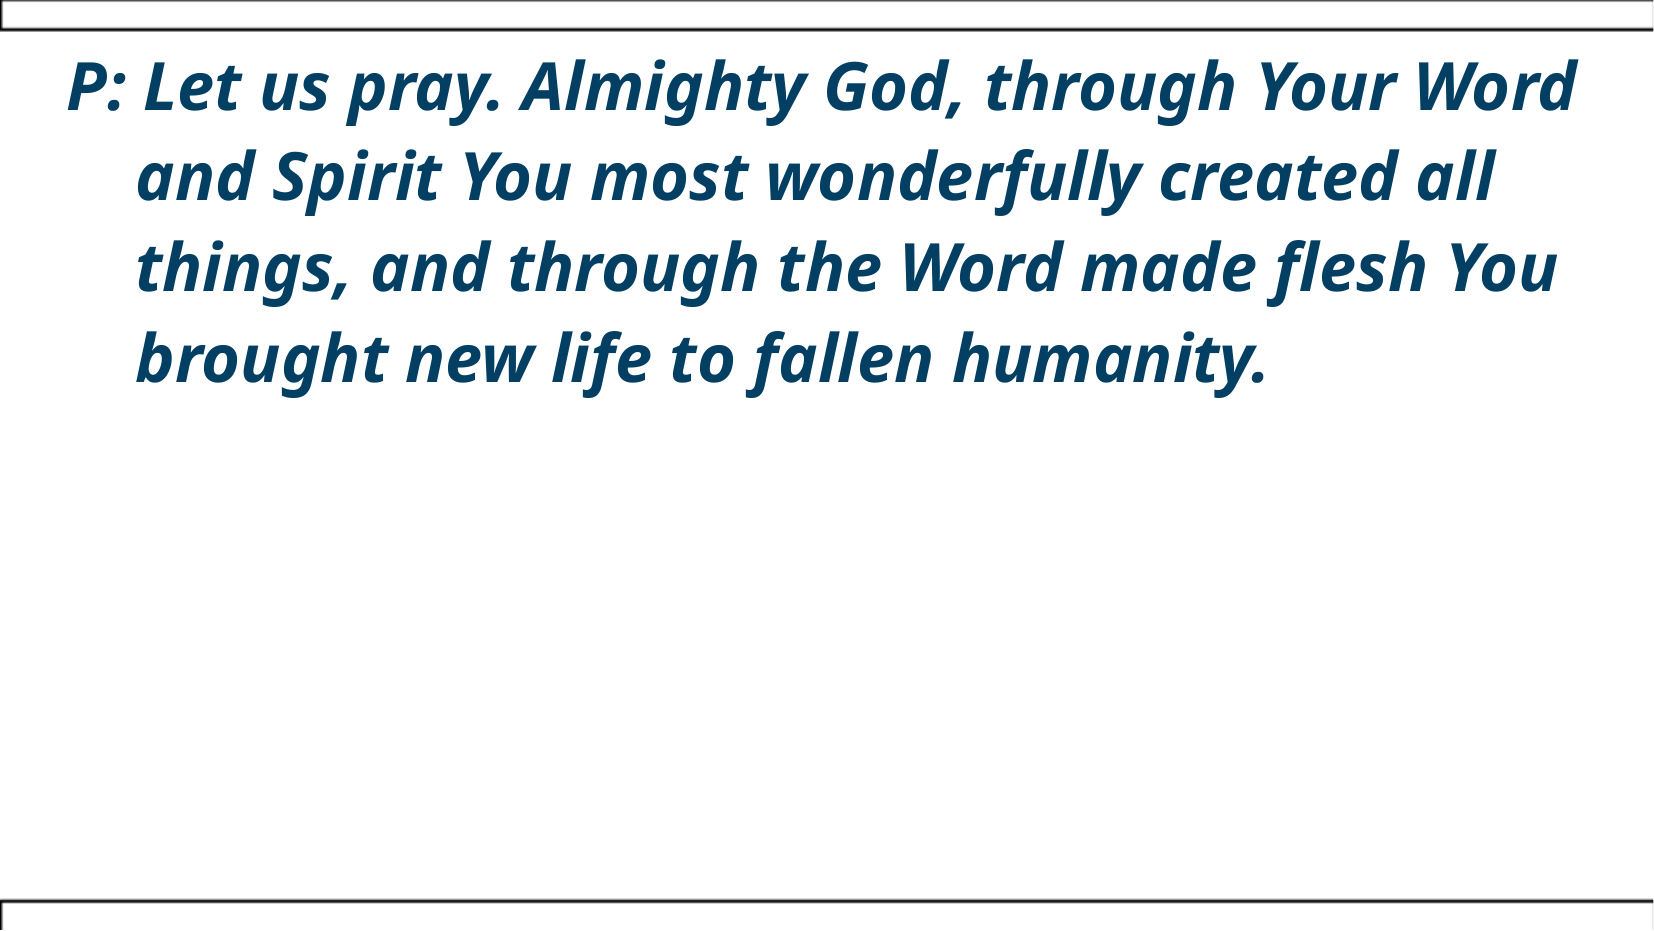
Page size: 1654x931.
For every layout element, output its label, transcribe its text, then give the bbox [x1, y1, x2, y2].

text_box P: Let us pray. Almighty God, through Your Word and Spirit You most wonderfully created all things, and through the Word made flesh You brought new life to fallen humanity. [51, 31, 1597, 406]
picture [0, 0, 1654, 930]
